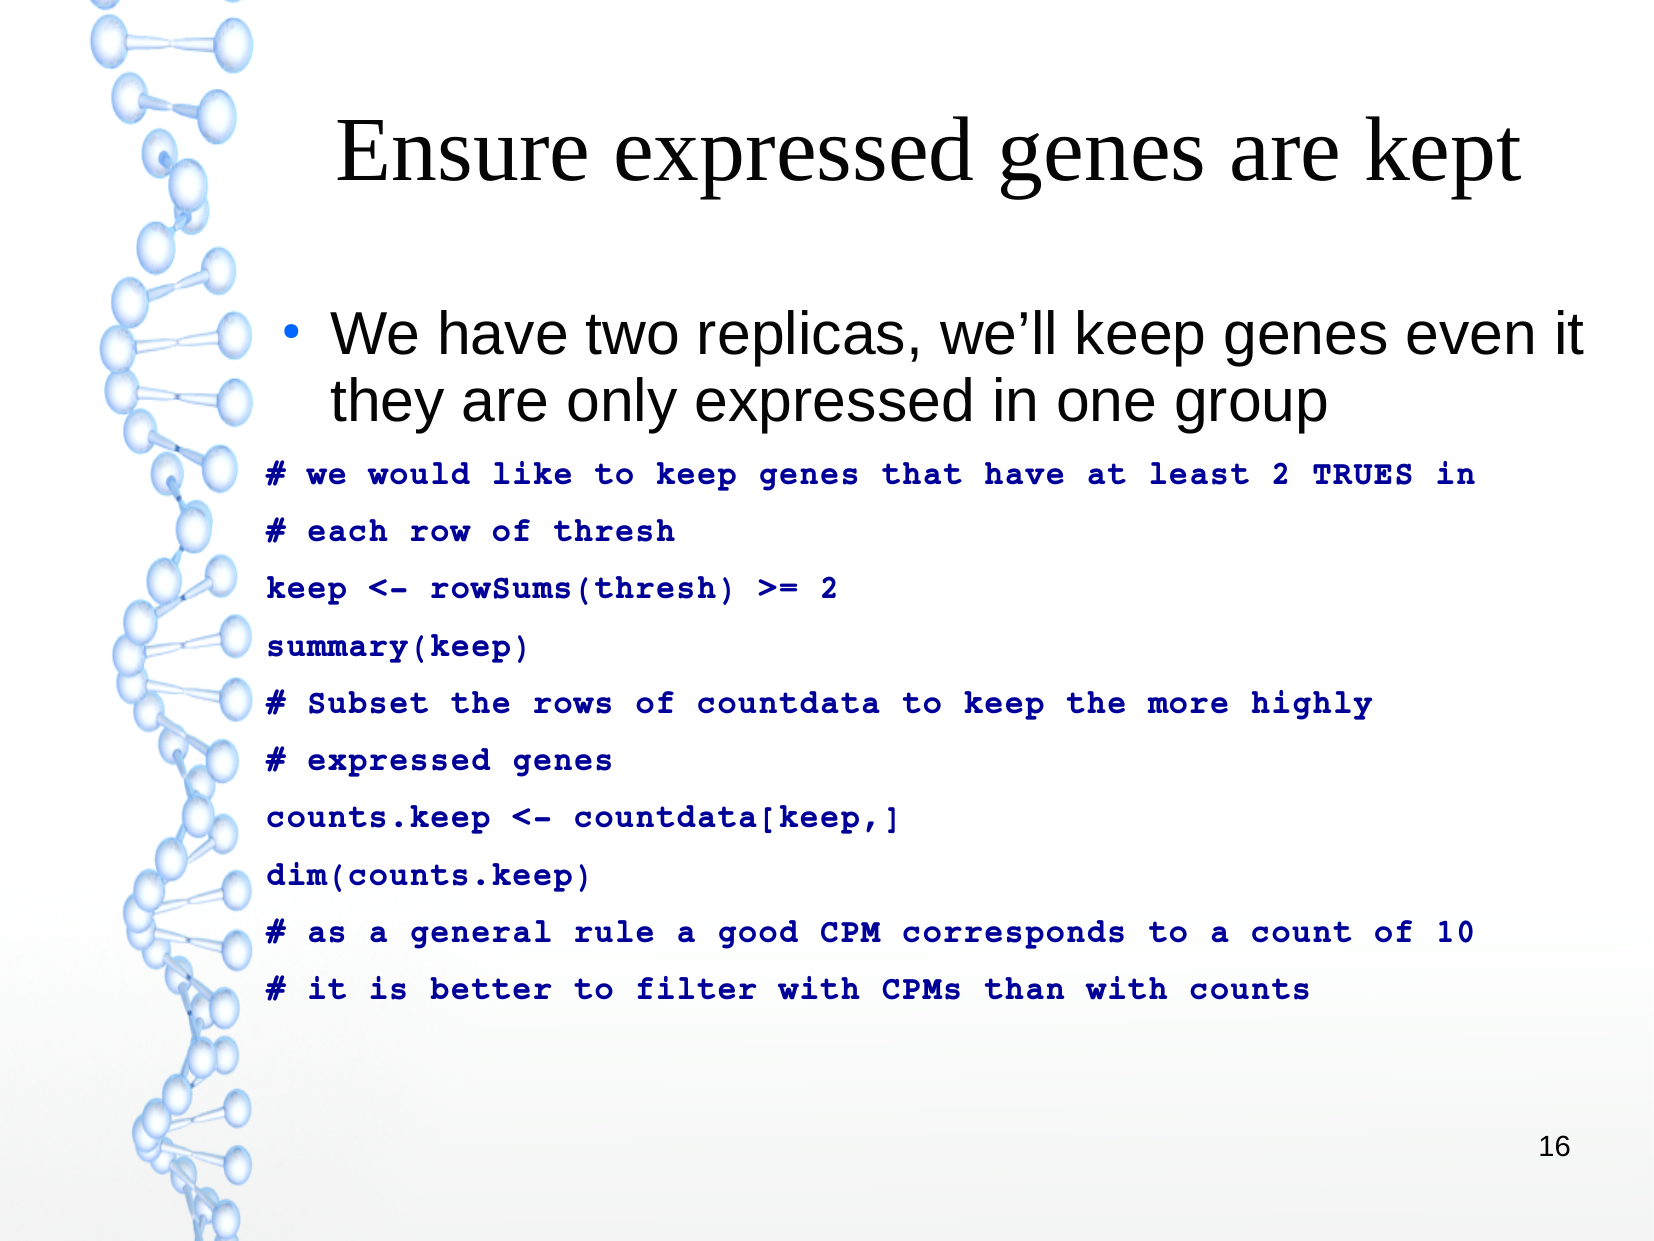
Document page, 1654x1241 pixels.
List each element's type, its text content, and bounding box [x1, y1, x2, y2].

title Ensure expressed genes are kept [265, 47, 1595, 252]
list We have two replicas, we’ll keep genes even it they are only expressed in one group # we would like to keep genes that have at least 2 TRUES in # each row of thresh keep <- rowSums(thresh) >= 2 summary(keep) # Subset the rows of countdata to keep the more highly # expressed genes counts.keep <- countdata[keep,] dim(counts.keep) # as a general rule a good CPM corresponds to a count of 10 # it is better to filter with CPMs than with counts [265, 299, 1595, 1019]
picture [0, 0, 1654, 1241]
